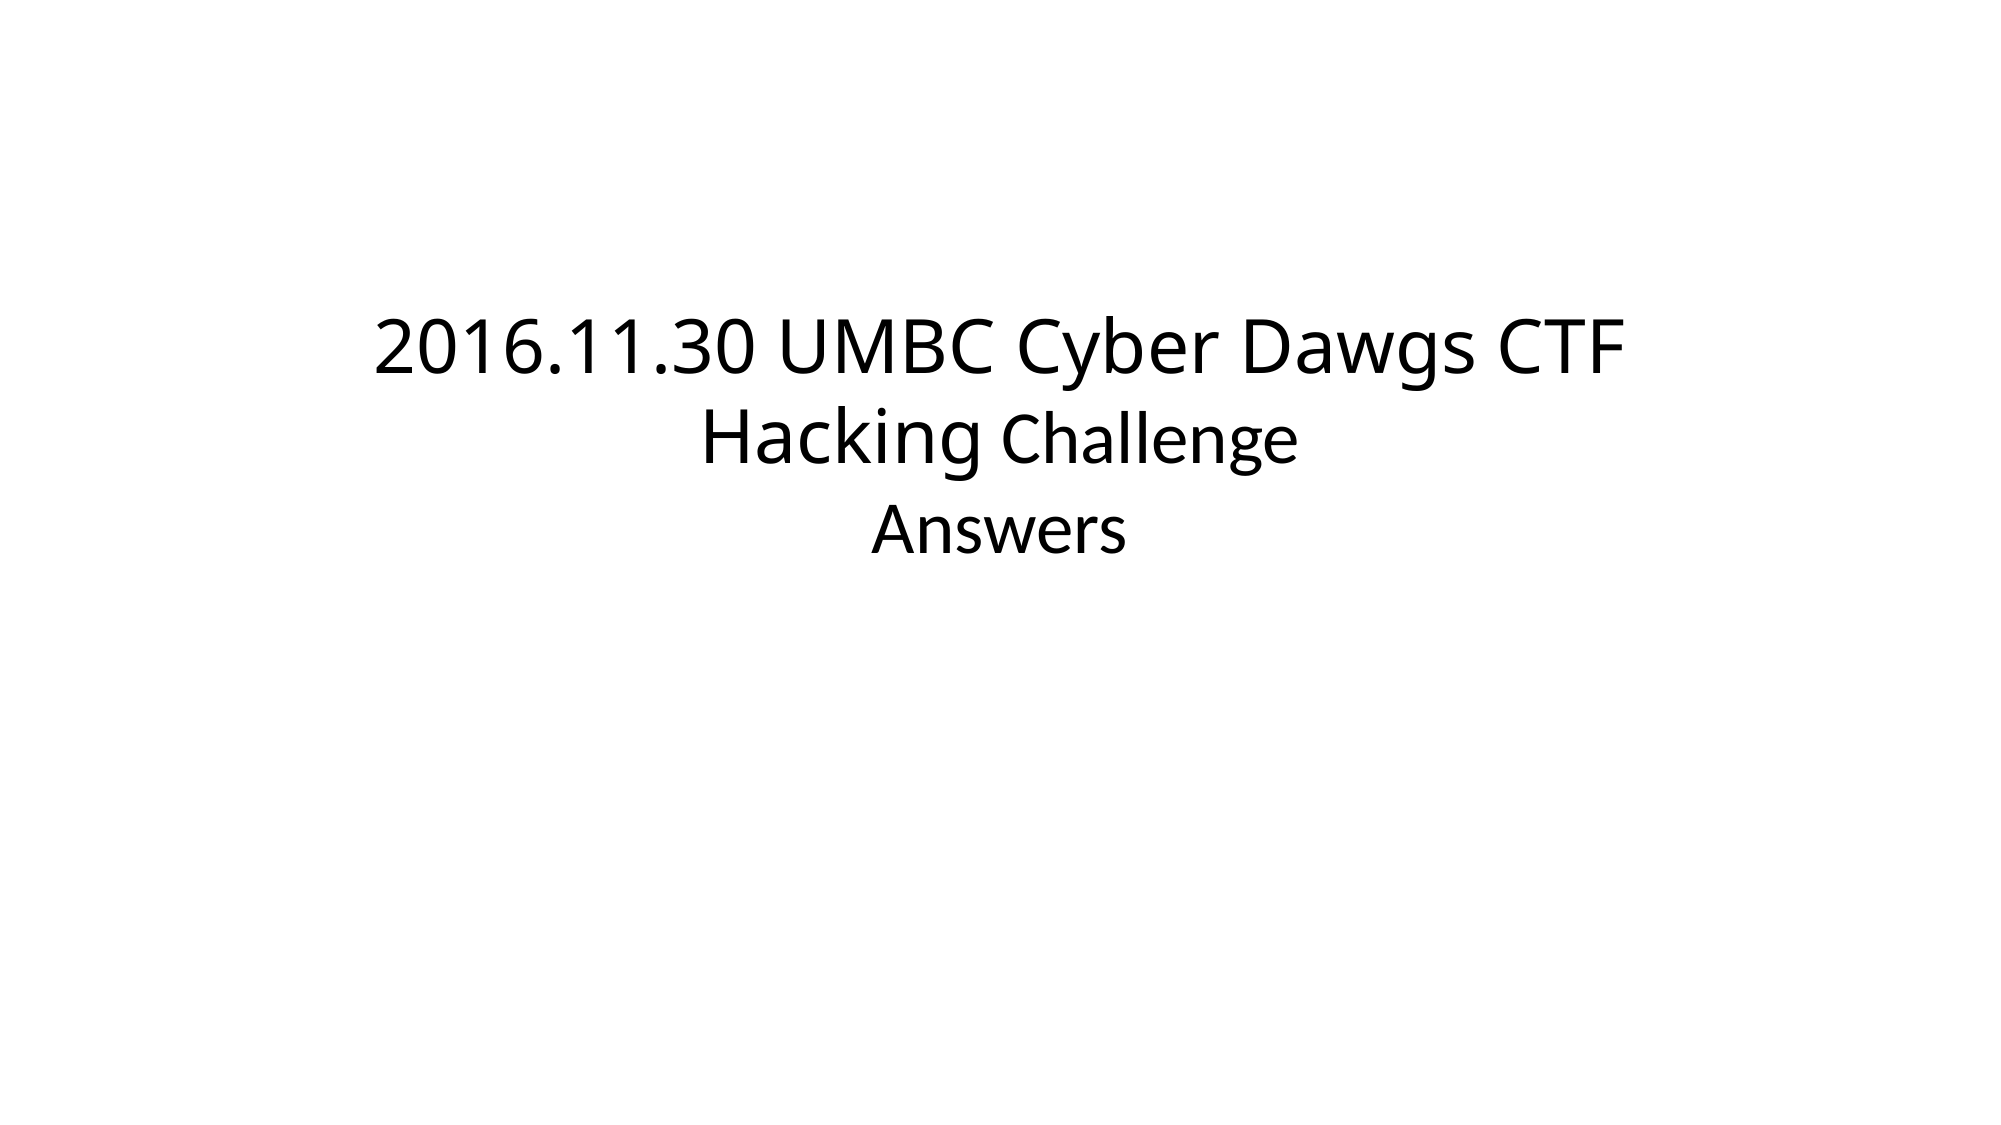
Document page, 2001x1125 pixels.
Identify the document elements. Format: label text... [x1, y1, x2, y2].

title 2016.11.30 UMBC Cyber Dawgs CTF Hacking Challenge Answers [249, 184, 1750, 576]
